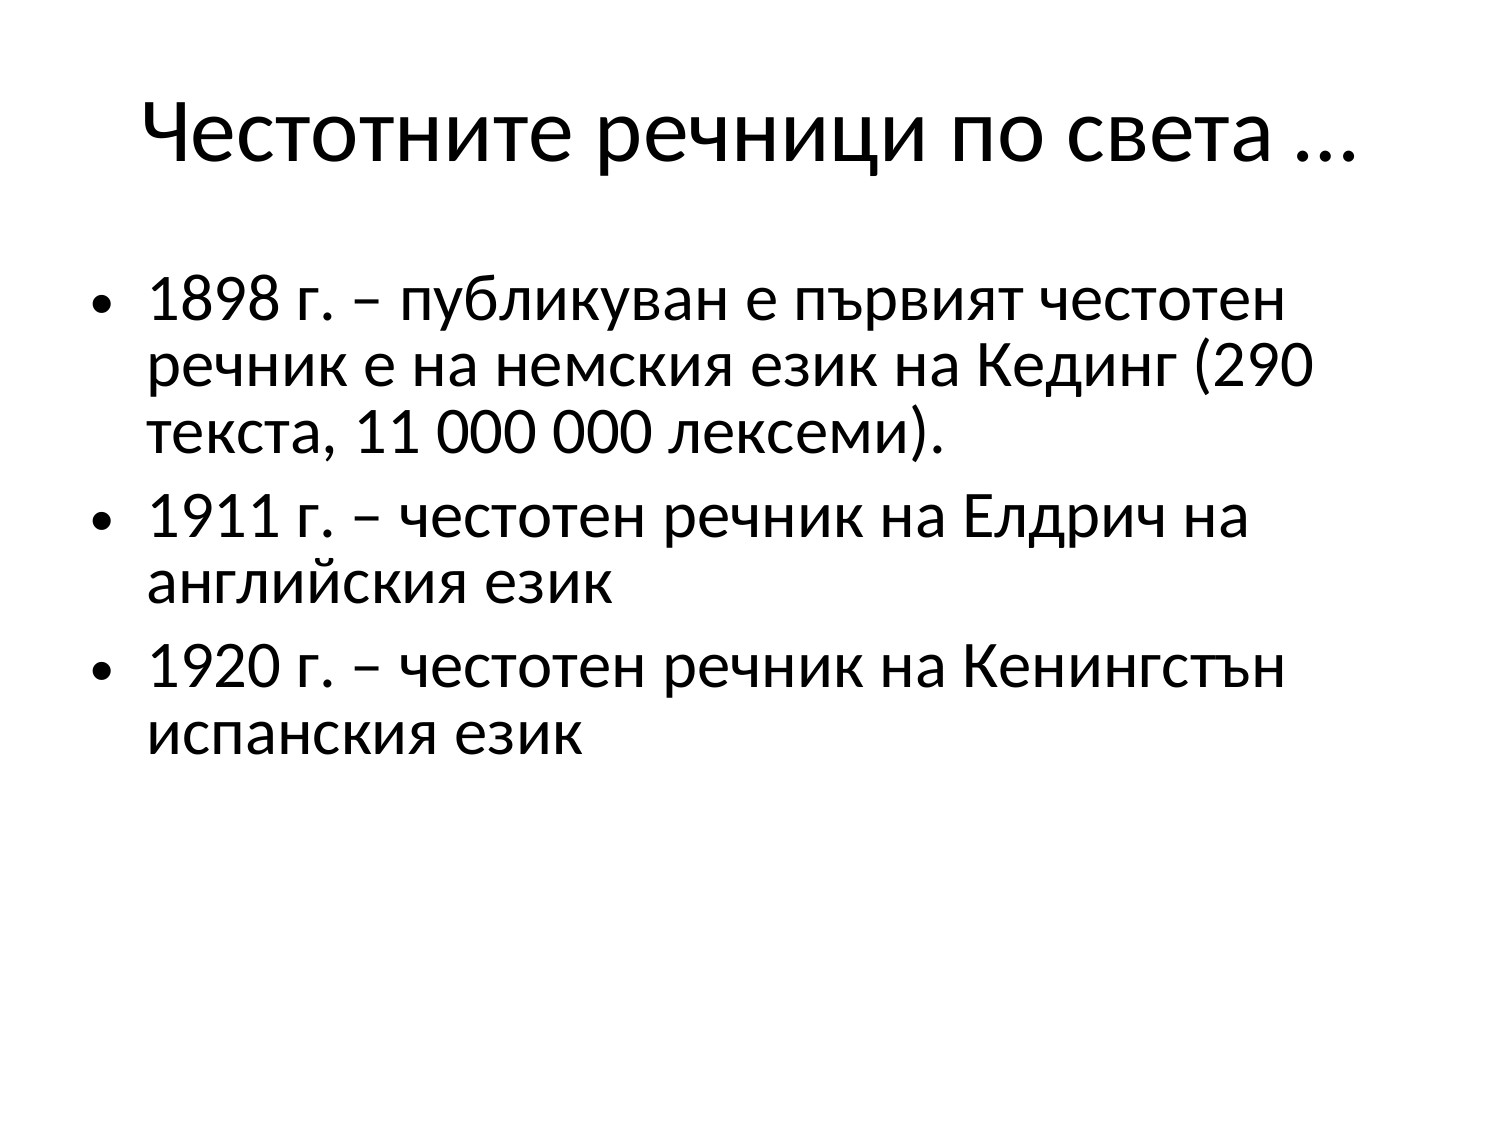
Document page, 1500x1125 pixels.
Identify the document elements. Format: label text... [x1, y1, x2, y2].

list 1898 г. – публикуван е първият честотен речник е на немския език на Кединг (290 текста, 11 000 000 лексеми). 1911 г. – честотен речник на Елдрич на английския език 1920 г. – честотен речник на Кенингстън испанския език [75, 262, 1426, 1006]
title Честотните речници по света … [75, 45, 1426, 233]
